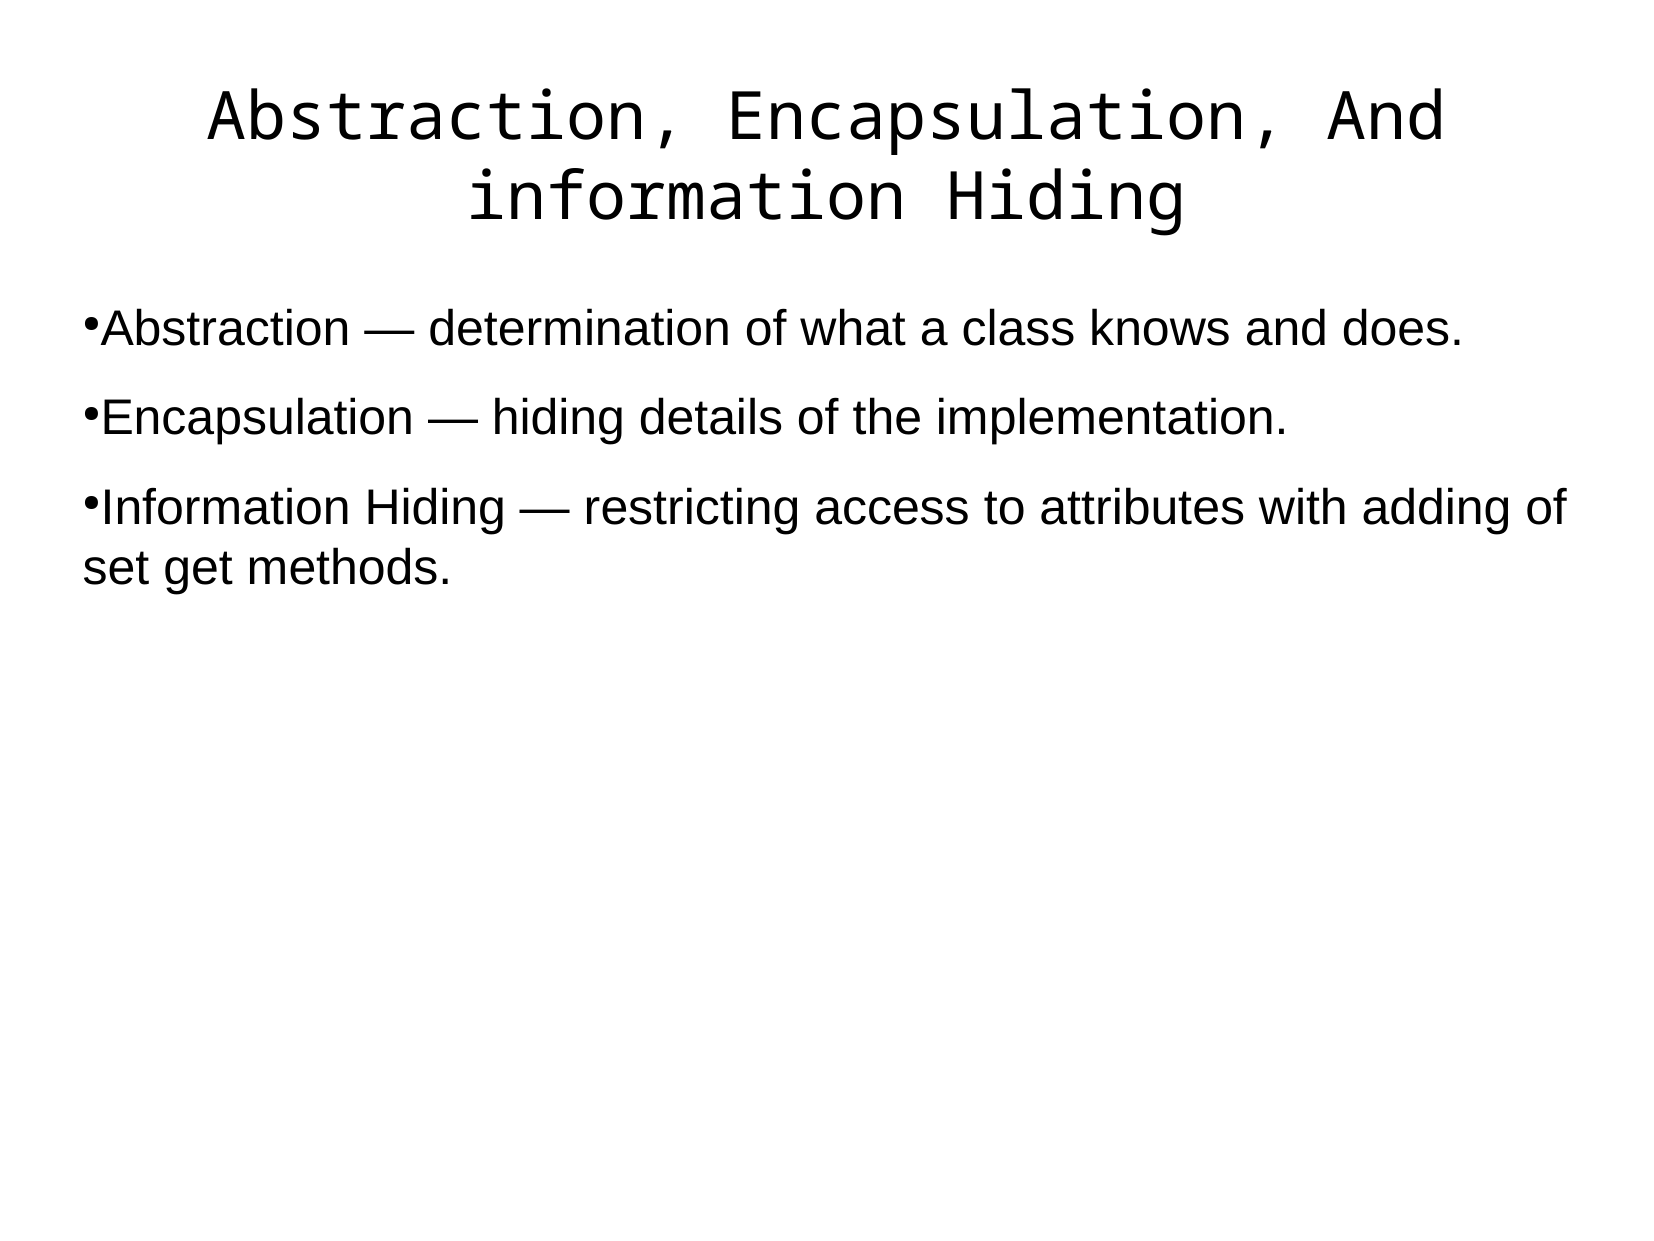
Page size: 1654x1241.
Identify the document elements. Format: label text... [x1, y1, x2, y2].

list Abstraction — determination of what a class knows and does. Encapsulation — hiding details of the implementation. Information Hiding — restricting access to attributes with adding of set get methods. [82, 295, 1571, 993]
title Abstraction, Encapsulation, And information Hiding [82, 49, 1571, 257]
